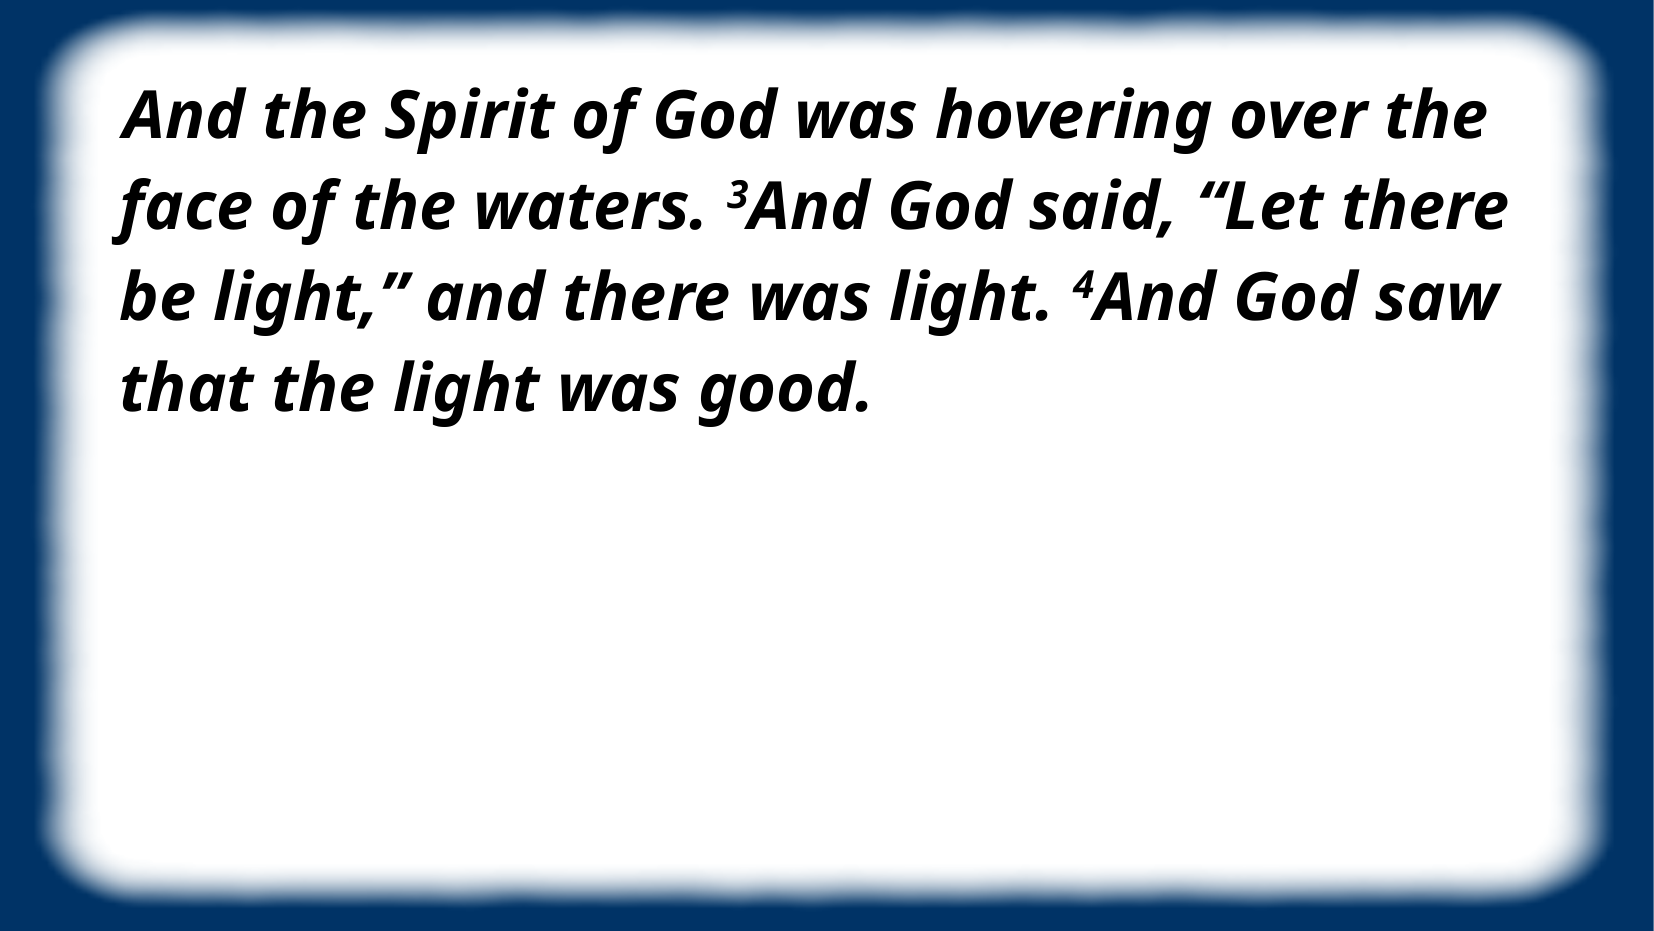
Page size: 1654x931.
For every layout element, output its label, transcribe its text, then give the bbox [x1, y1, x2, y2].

picture [0, 0, 1654, 931]
text_box And the Spirit of God was hovering over the face of the waters. 3And God said, “Let there be light,” and there was light. 4And God saw that the light was good. [105, 60, 1546, 451]
